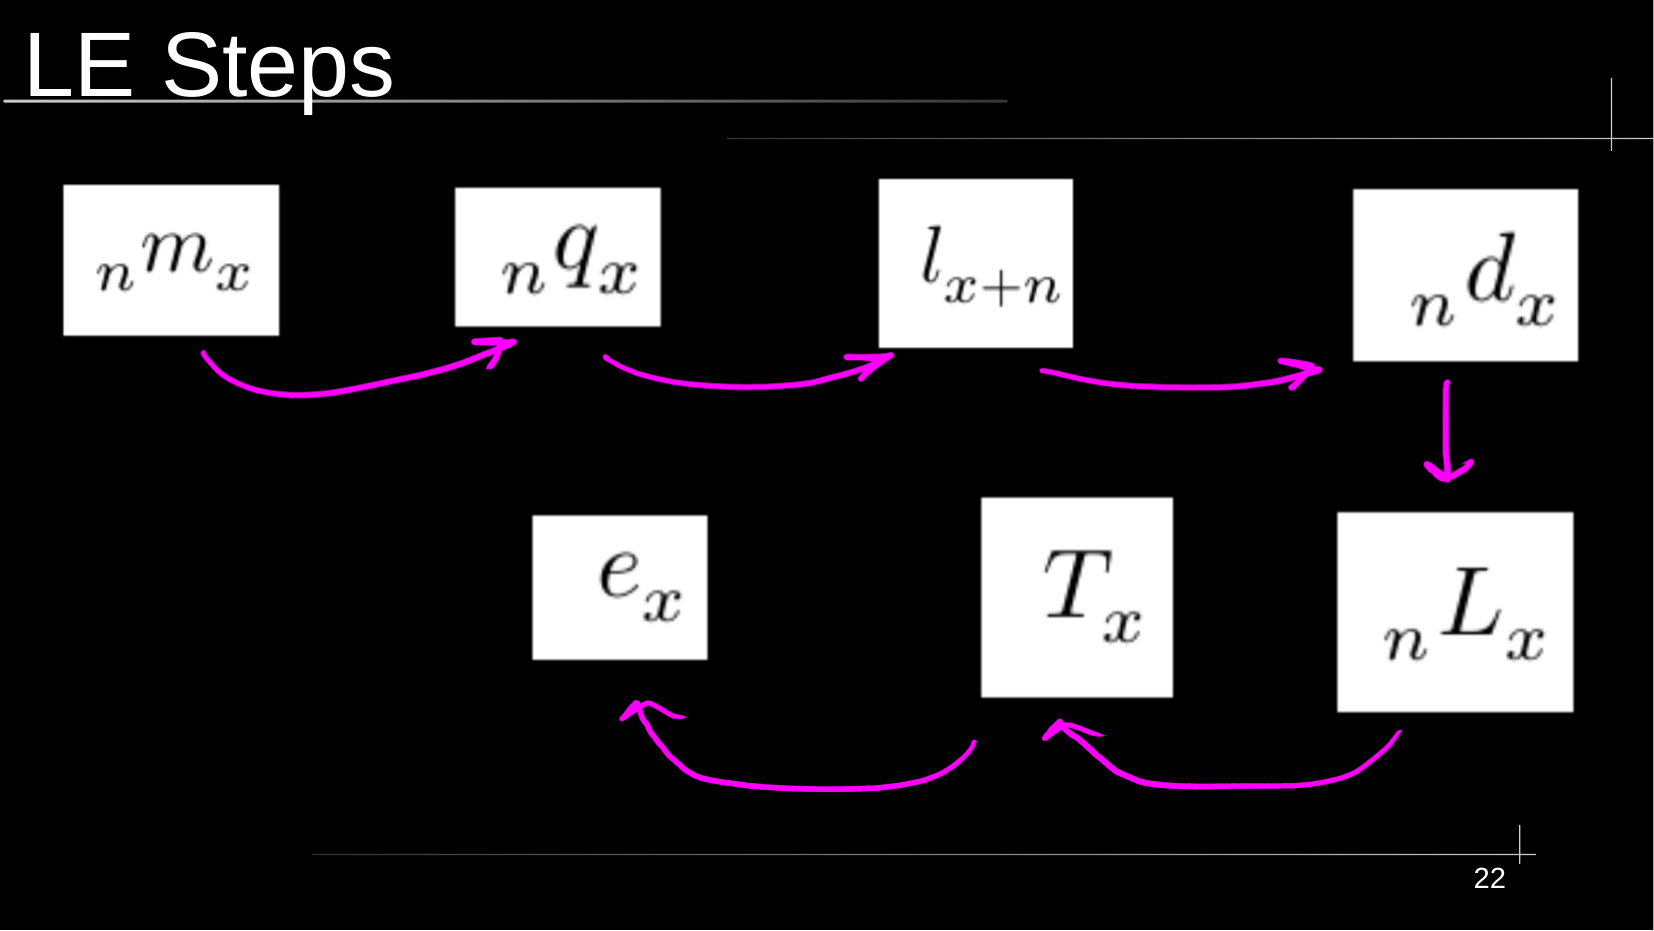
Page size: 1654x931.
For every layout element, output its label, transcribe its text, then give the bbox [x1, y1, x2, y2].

picture [37, 151, 1613, 826]
title LE Steps [23, 11, 1589, 119]
